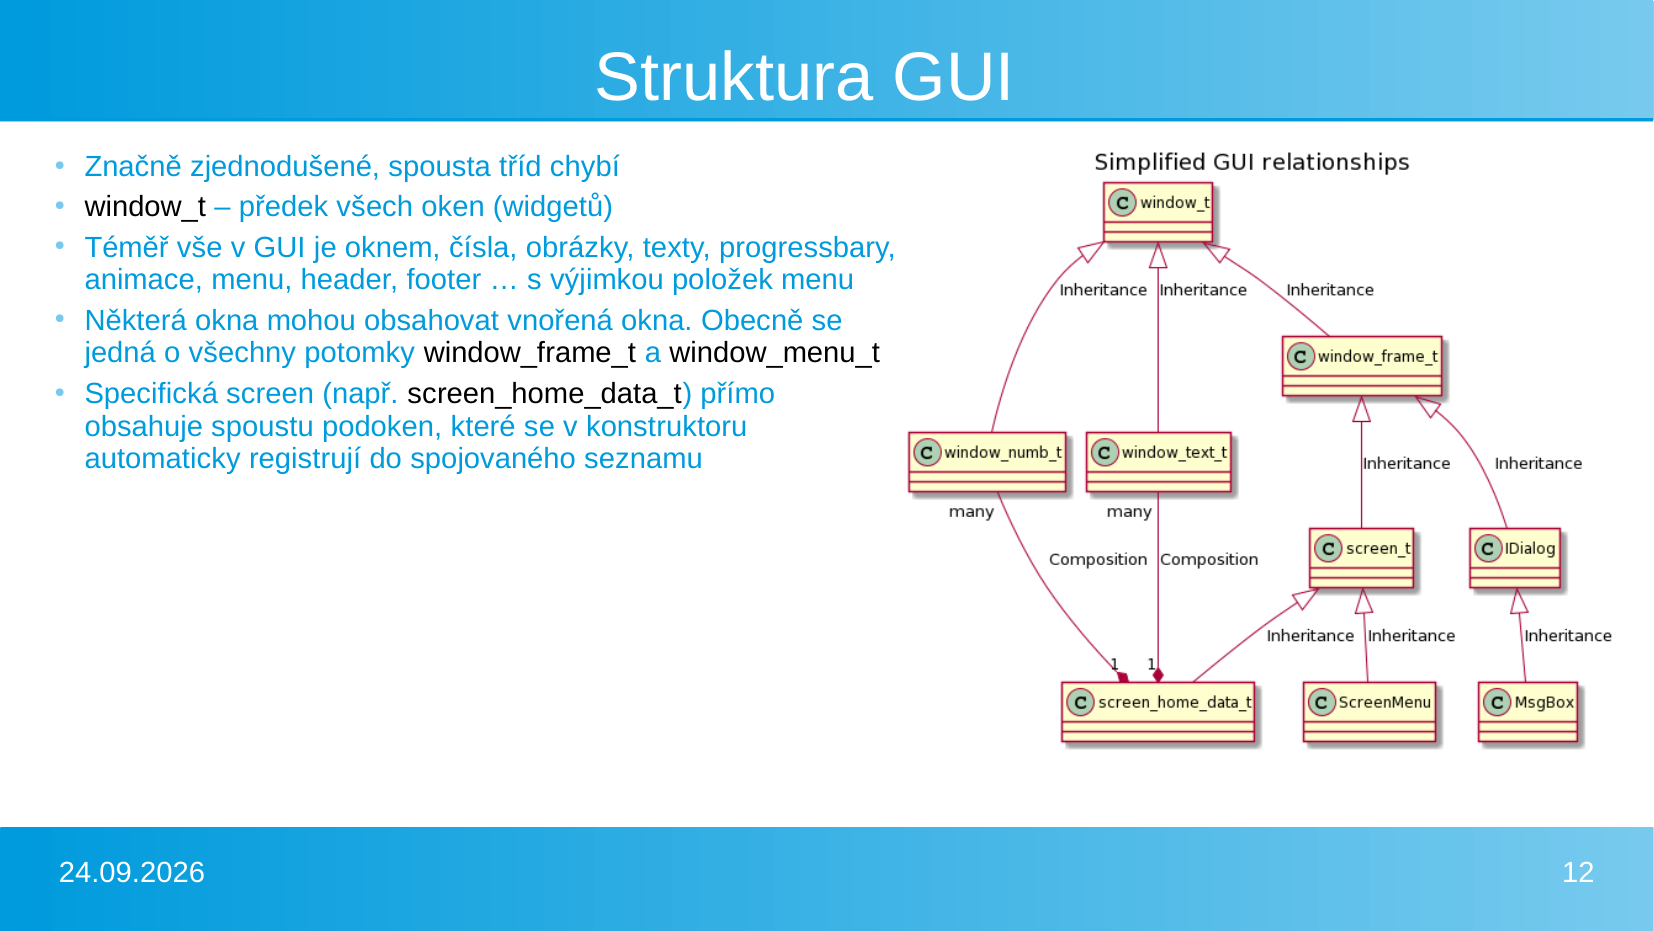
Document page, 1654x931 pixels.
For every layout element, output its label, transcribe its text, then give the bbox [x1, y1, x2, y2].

picture [900, 149, 1620, 757]
list Značně zjednodušené, spousta tříd chybí window_t – předek všech oken (widgetů) Téměř vše v GUI je oknem, čísla, obrázky, texty, progressbary, animace, menu, header, footer … s výjimkou položek menu Některá okna mohou obsahovat vnořená okna. Obecně se jedná o všechny potomky window_frame_t a window_menu_t Specifická screen (např. screen_home_data_t) přímo obsahuje spoustu podoken, které se v konstruktoru automaticky registrují do spojovaného seznamu [39, 150, 900, 751]
title Struktura GUI [37, 37, 1573, 116]
